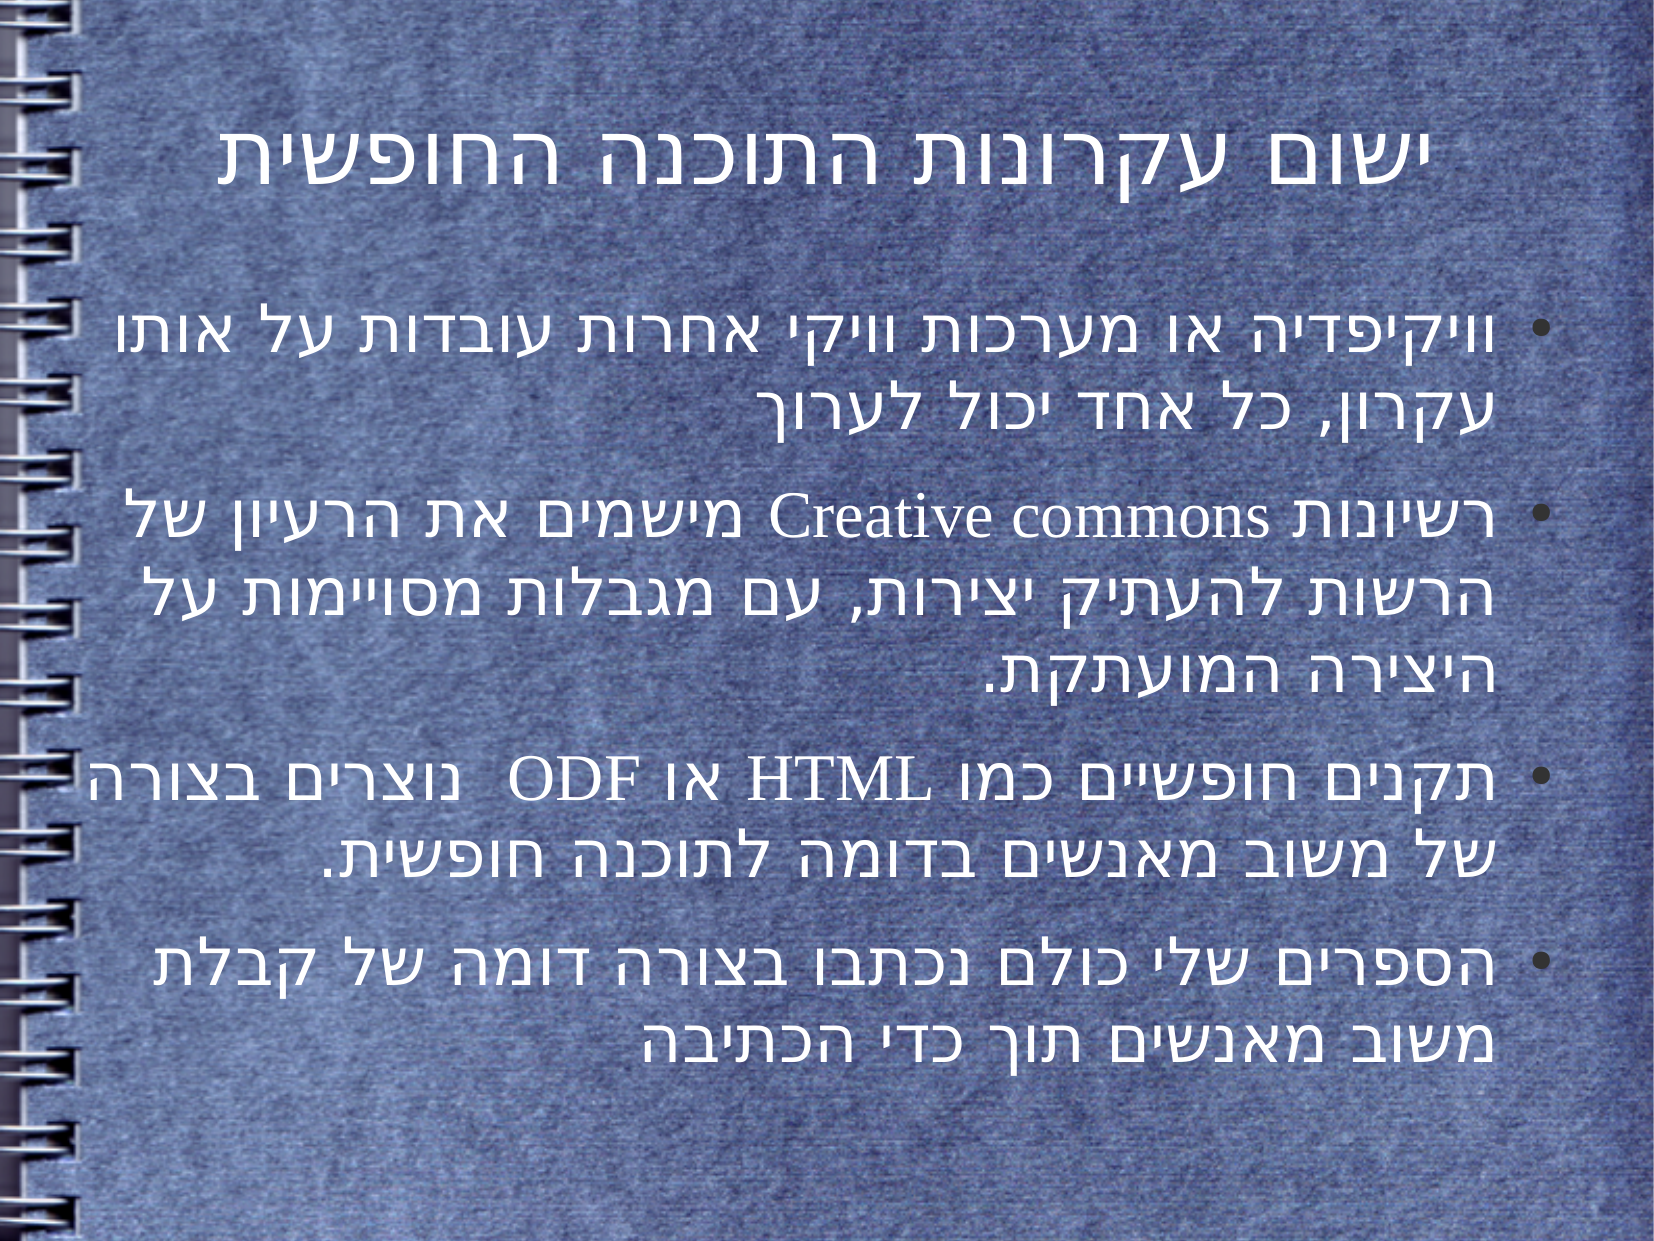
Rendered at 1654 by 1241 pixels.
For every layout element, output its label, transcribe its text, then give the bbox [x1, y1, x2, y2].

title ישום עקרונות התוכנה החופשית [82, 49, 1571, 257]
picture [0, 0, 1654, 1241]
list וויקיפדיה או מערכות וויקי אחרות עובדות על אותו עקרון, כל אחד יכול לערוך רשיונות Creative commons מישמים את הרעיון של הרשות להעתיק יצירות, עם מגבלות מסויימות על היצירה המועתקת. תקנים חופשיים כמו HTML או ODF נוצרים בצורה של משוב מאנשים בדומה לתוכנה חופשית. הספרים שלי כולם נכתבו בצורה דומה של קבלת משוב מאנשים תוך כדי הכתיבה [82, 290, 1571, 1157]
